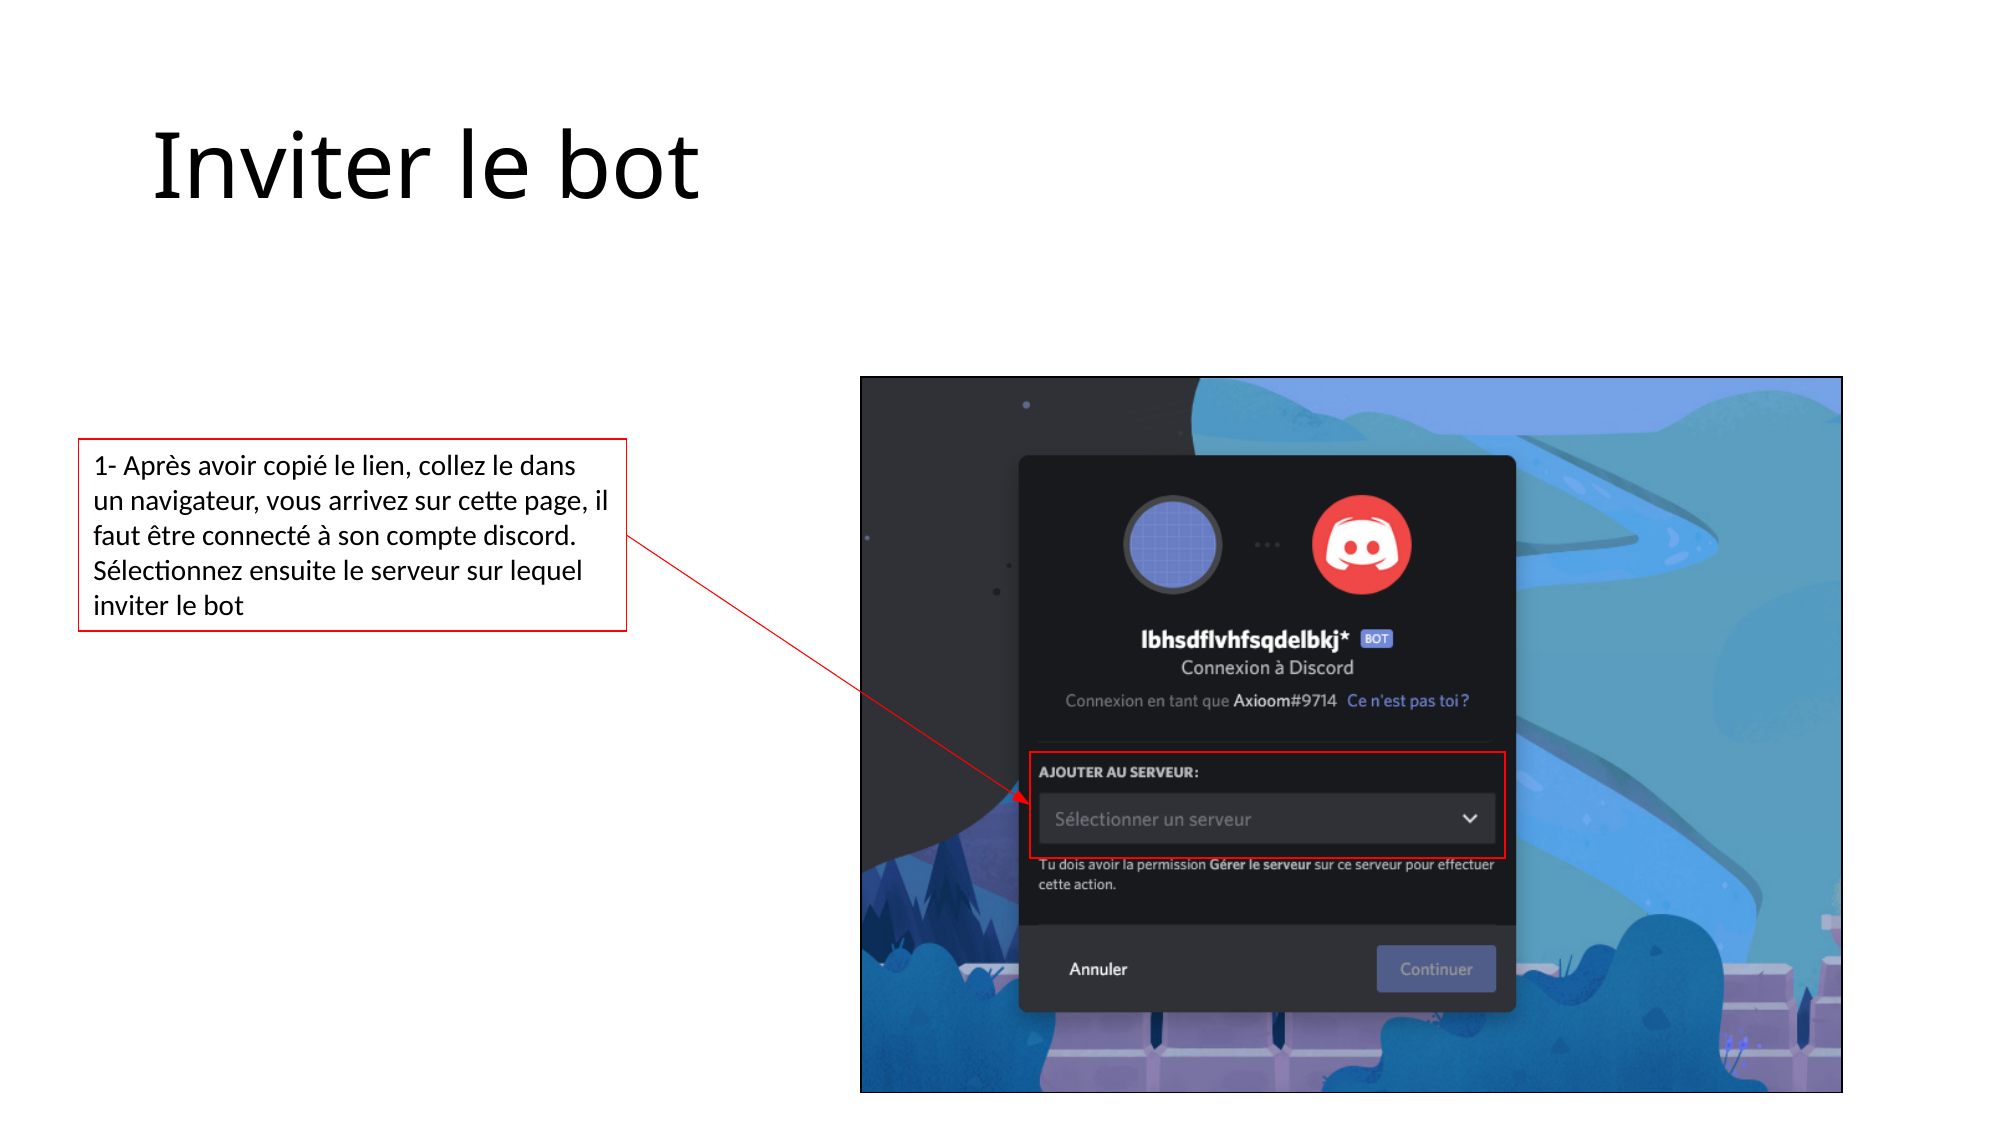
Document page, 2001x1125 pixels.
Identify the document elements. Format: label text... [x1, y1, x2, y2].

text_box 1- Après avoir copié le lien, collez le dans un navigateur, vous arrivez sur cette page, il faut être connecté à son compte discord. Sélectionnez ensuite le serveur sur lequel inviter le bot [78, 439, 627, 632]
picture [861, 377, 1842, 1092]
title Inviter le bot [137, 59, 1863, 278]
picture [1031, 753, 1504, 857]
